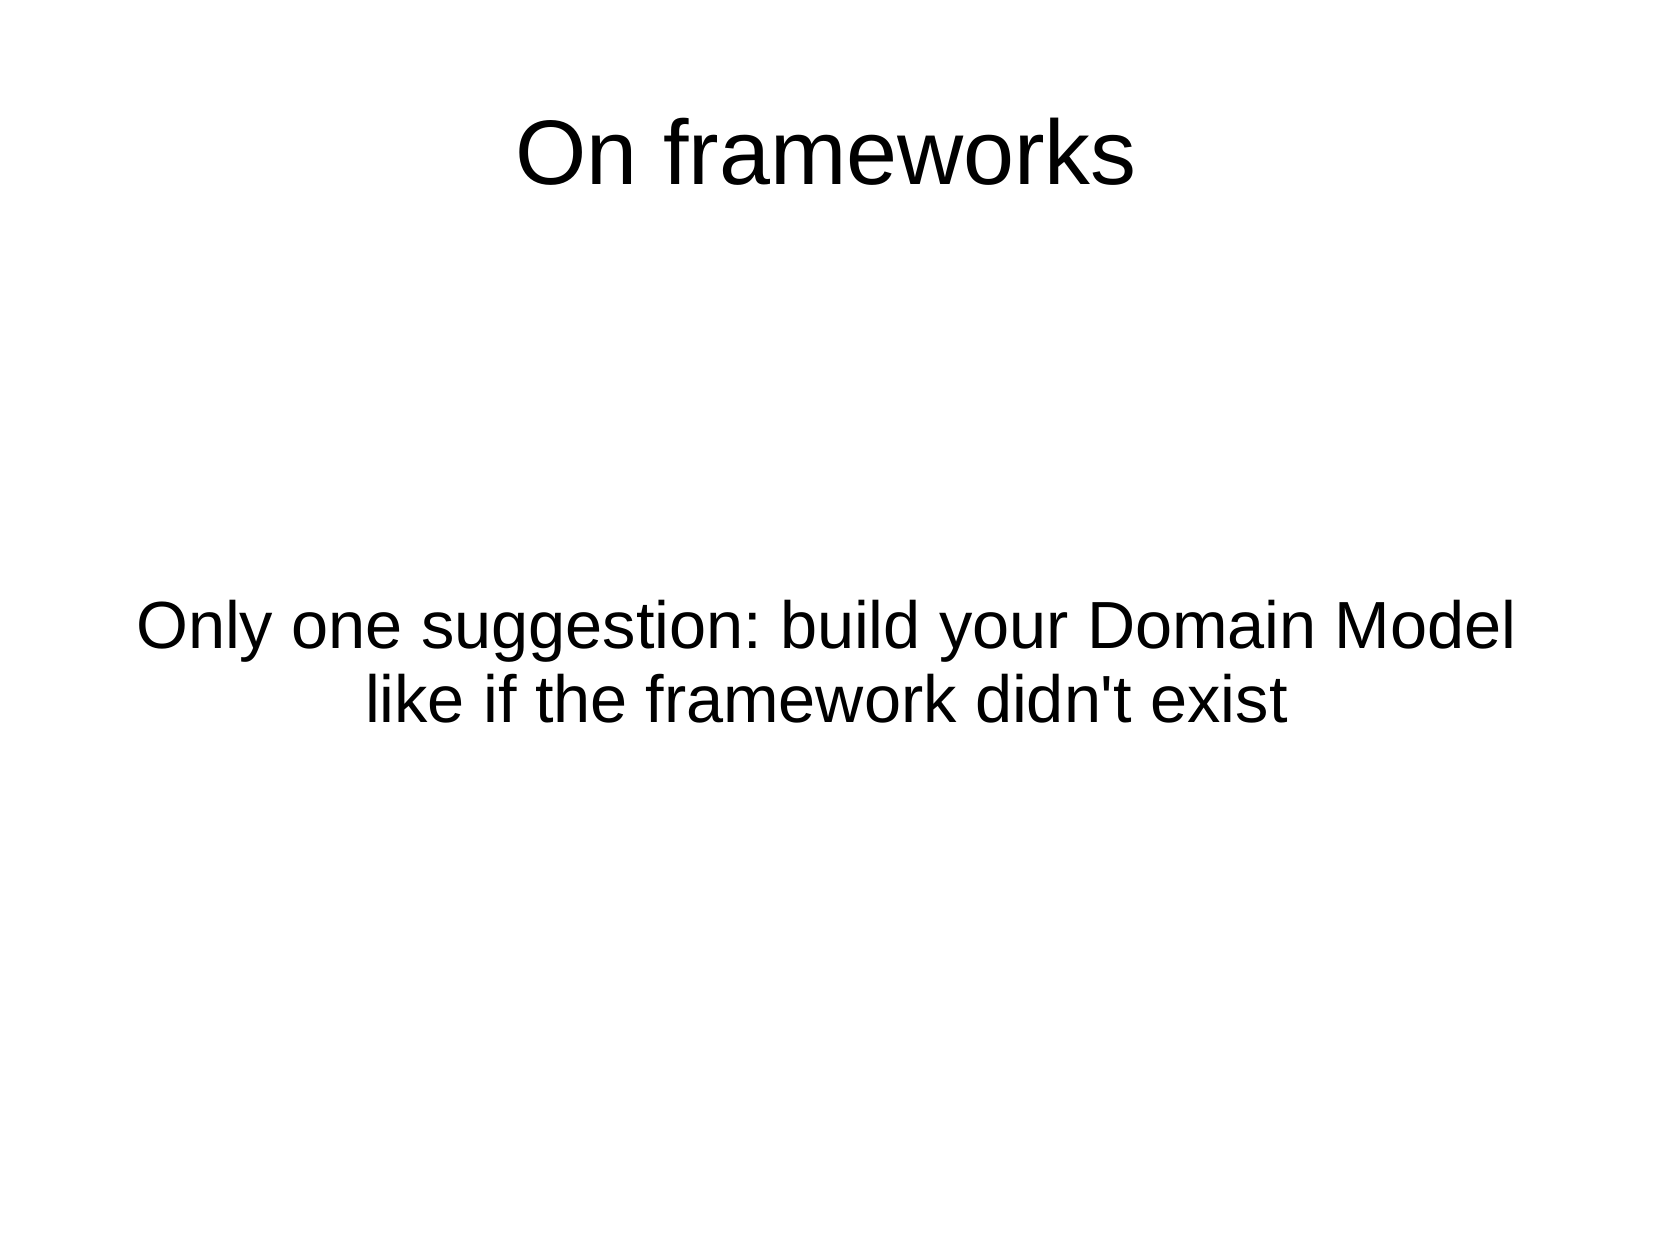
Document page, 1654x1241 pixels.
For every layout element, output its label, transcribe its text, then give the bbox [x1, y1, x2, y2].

title On frameworks [82, 49, 1571, 216]
subtitle Only one suggestion: build your Domain Model like if the framework didn't exist [82, 216, 1571, 1109]
